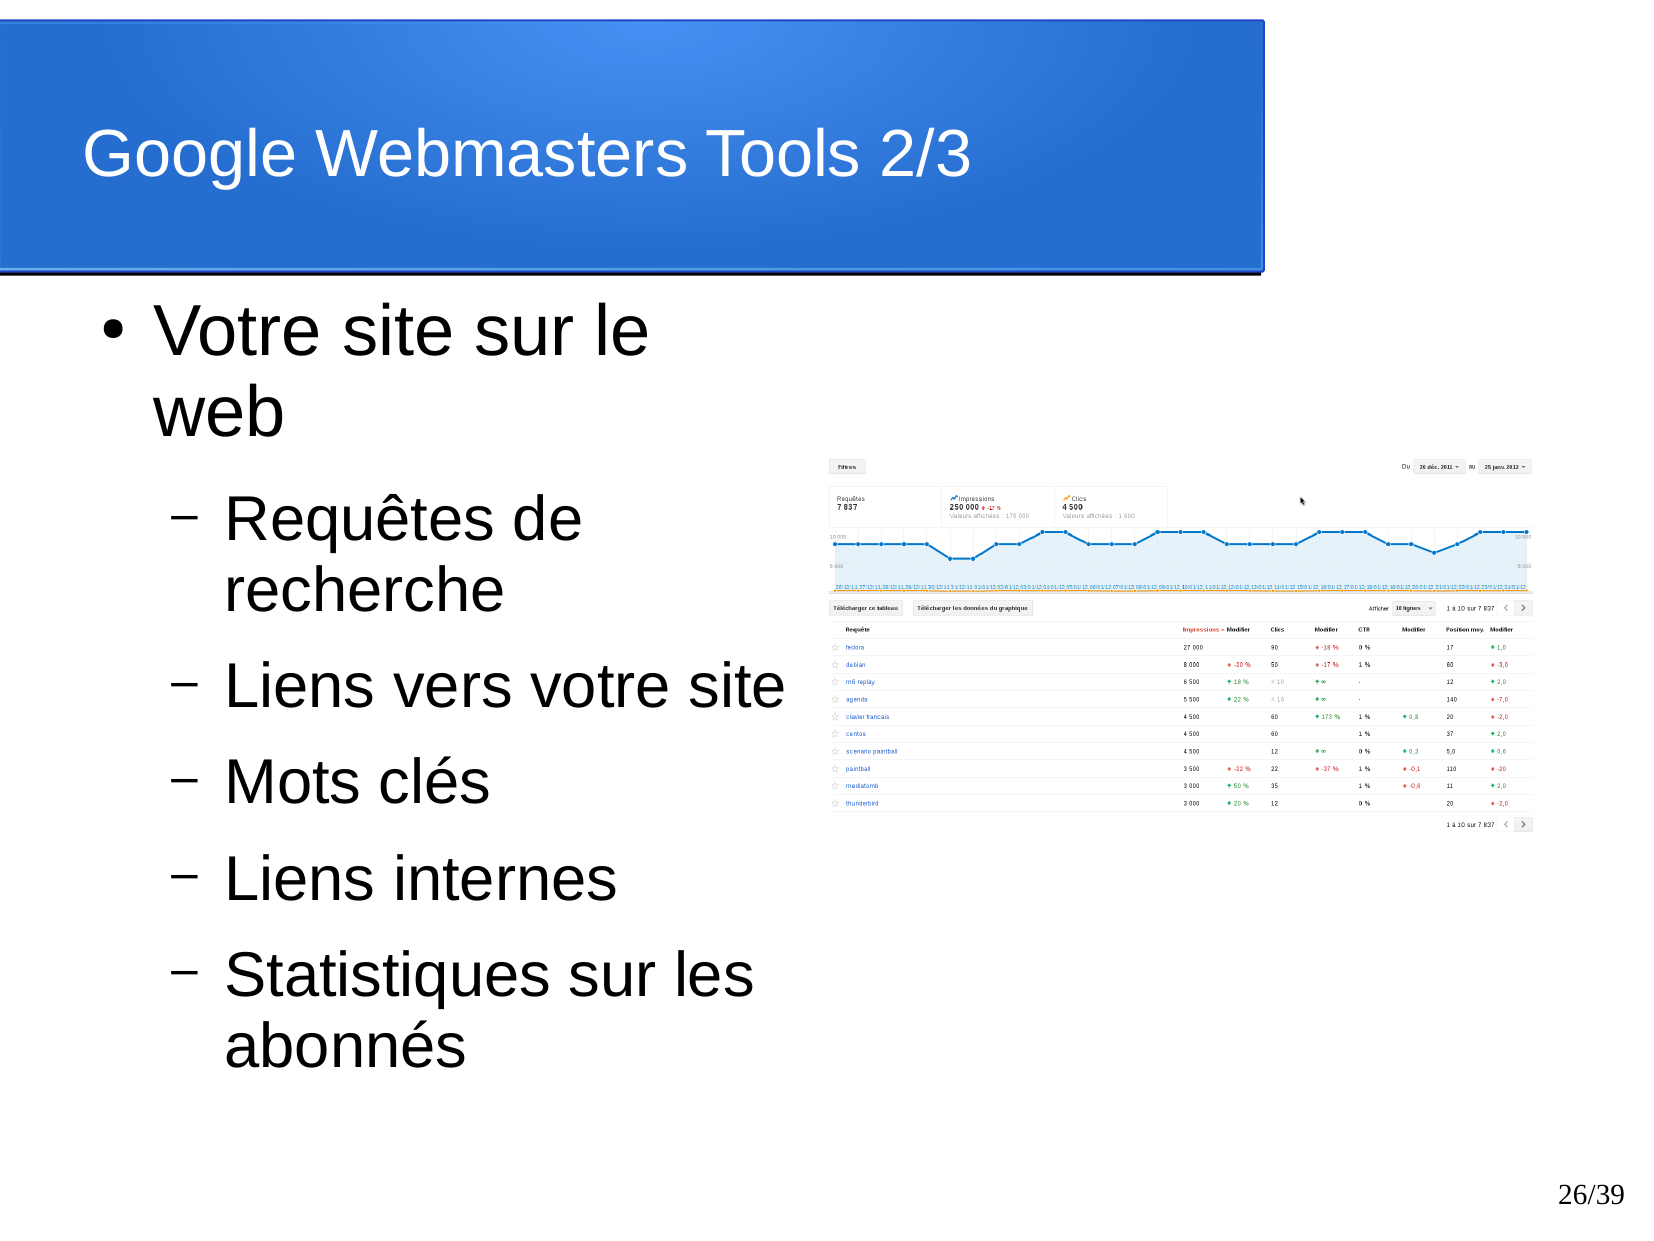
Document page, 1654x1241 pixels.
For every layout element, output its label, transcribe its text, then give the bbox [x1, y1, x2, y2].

list Votre site sur le web Requêtes de recherche Liens vers votre site Mots clés Liens internes Statistiques sur les abonnés [82, 290, 793, 1081]
picture [828, 458, 1539, 842]
title Google Webmasters Tools 2/3 [82, 49, 1250, 257]
